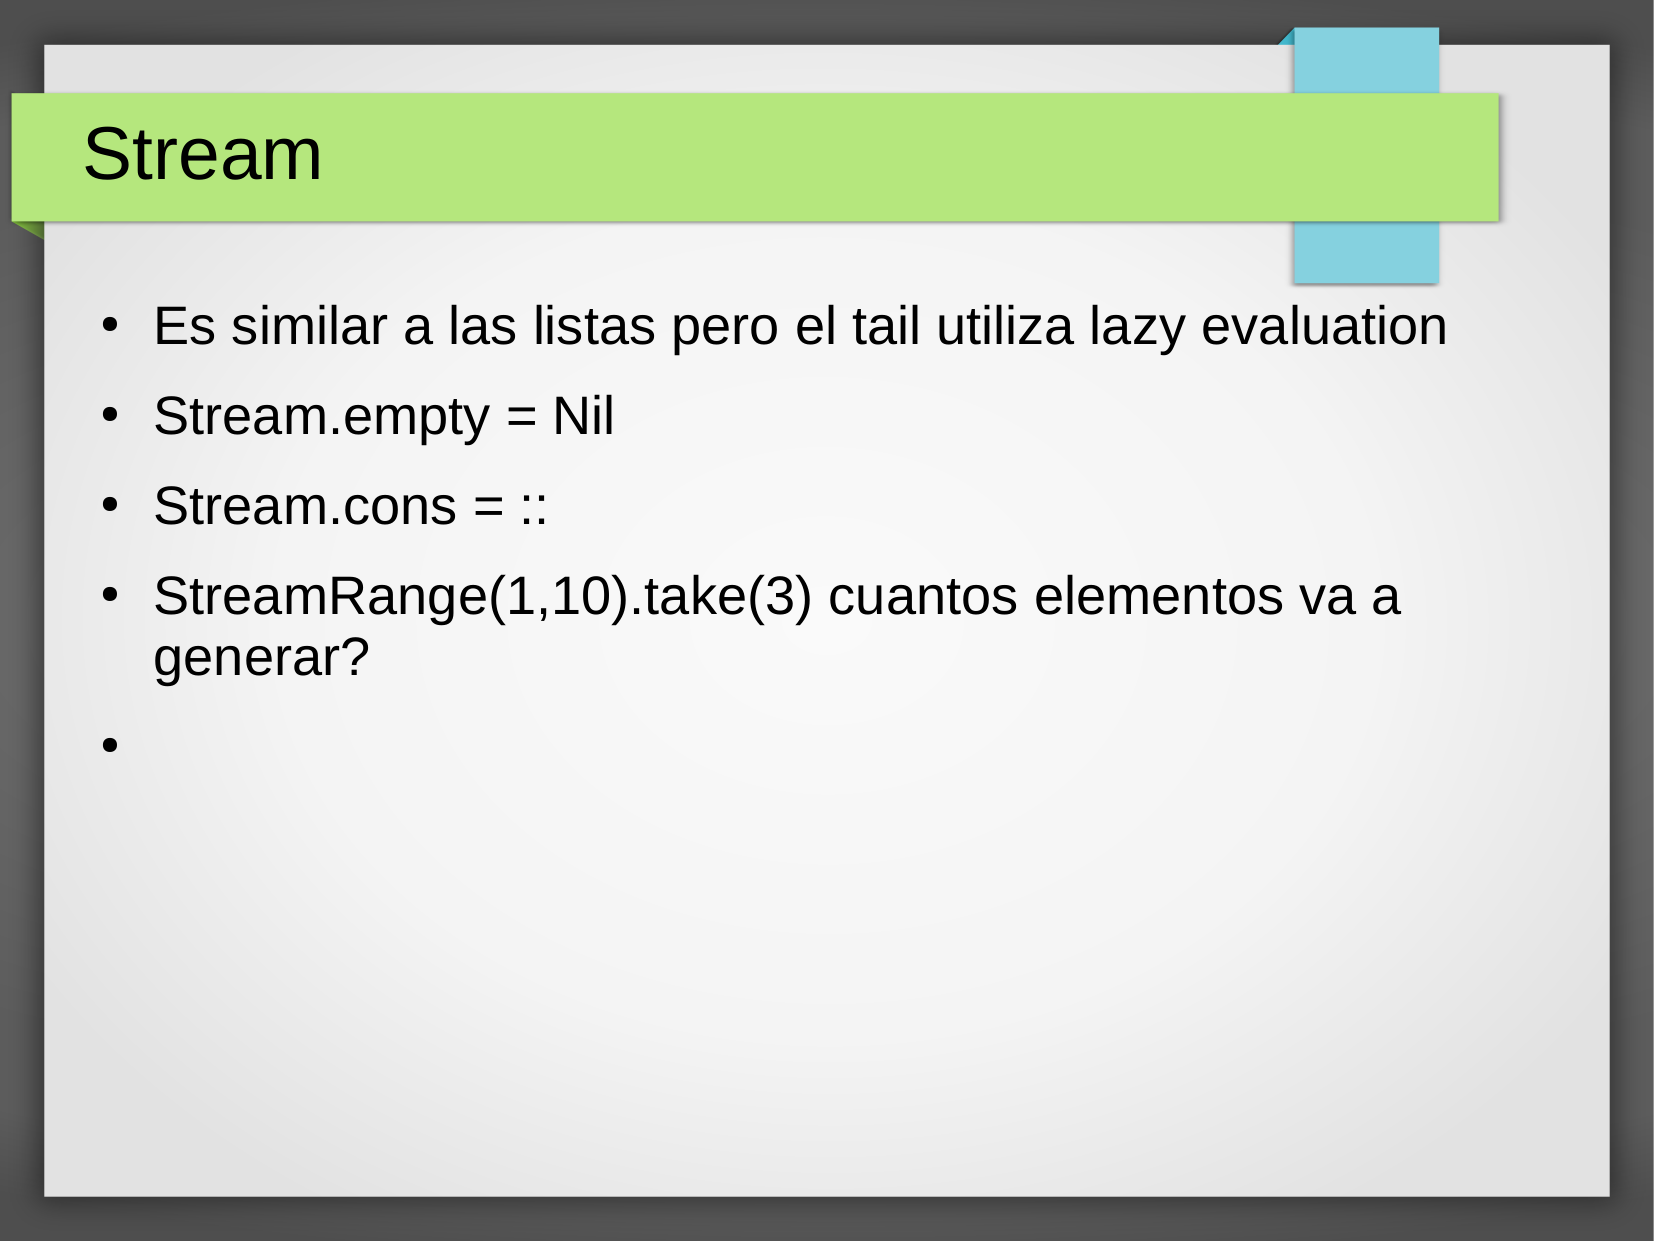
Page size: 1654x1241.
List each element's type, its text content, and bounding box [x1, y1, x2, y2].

picture [0, 0, 1654, 1241]
title Stream [82, 94, 1264, 213]
list Es similar a las listas pero el tail utiliza lazy evaluation Stream.empty = Nil Stream.cons = :: StreamRange(1,10).take(3) cuantos elementos va a generar? [82, 295, 1571, 1015]
